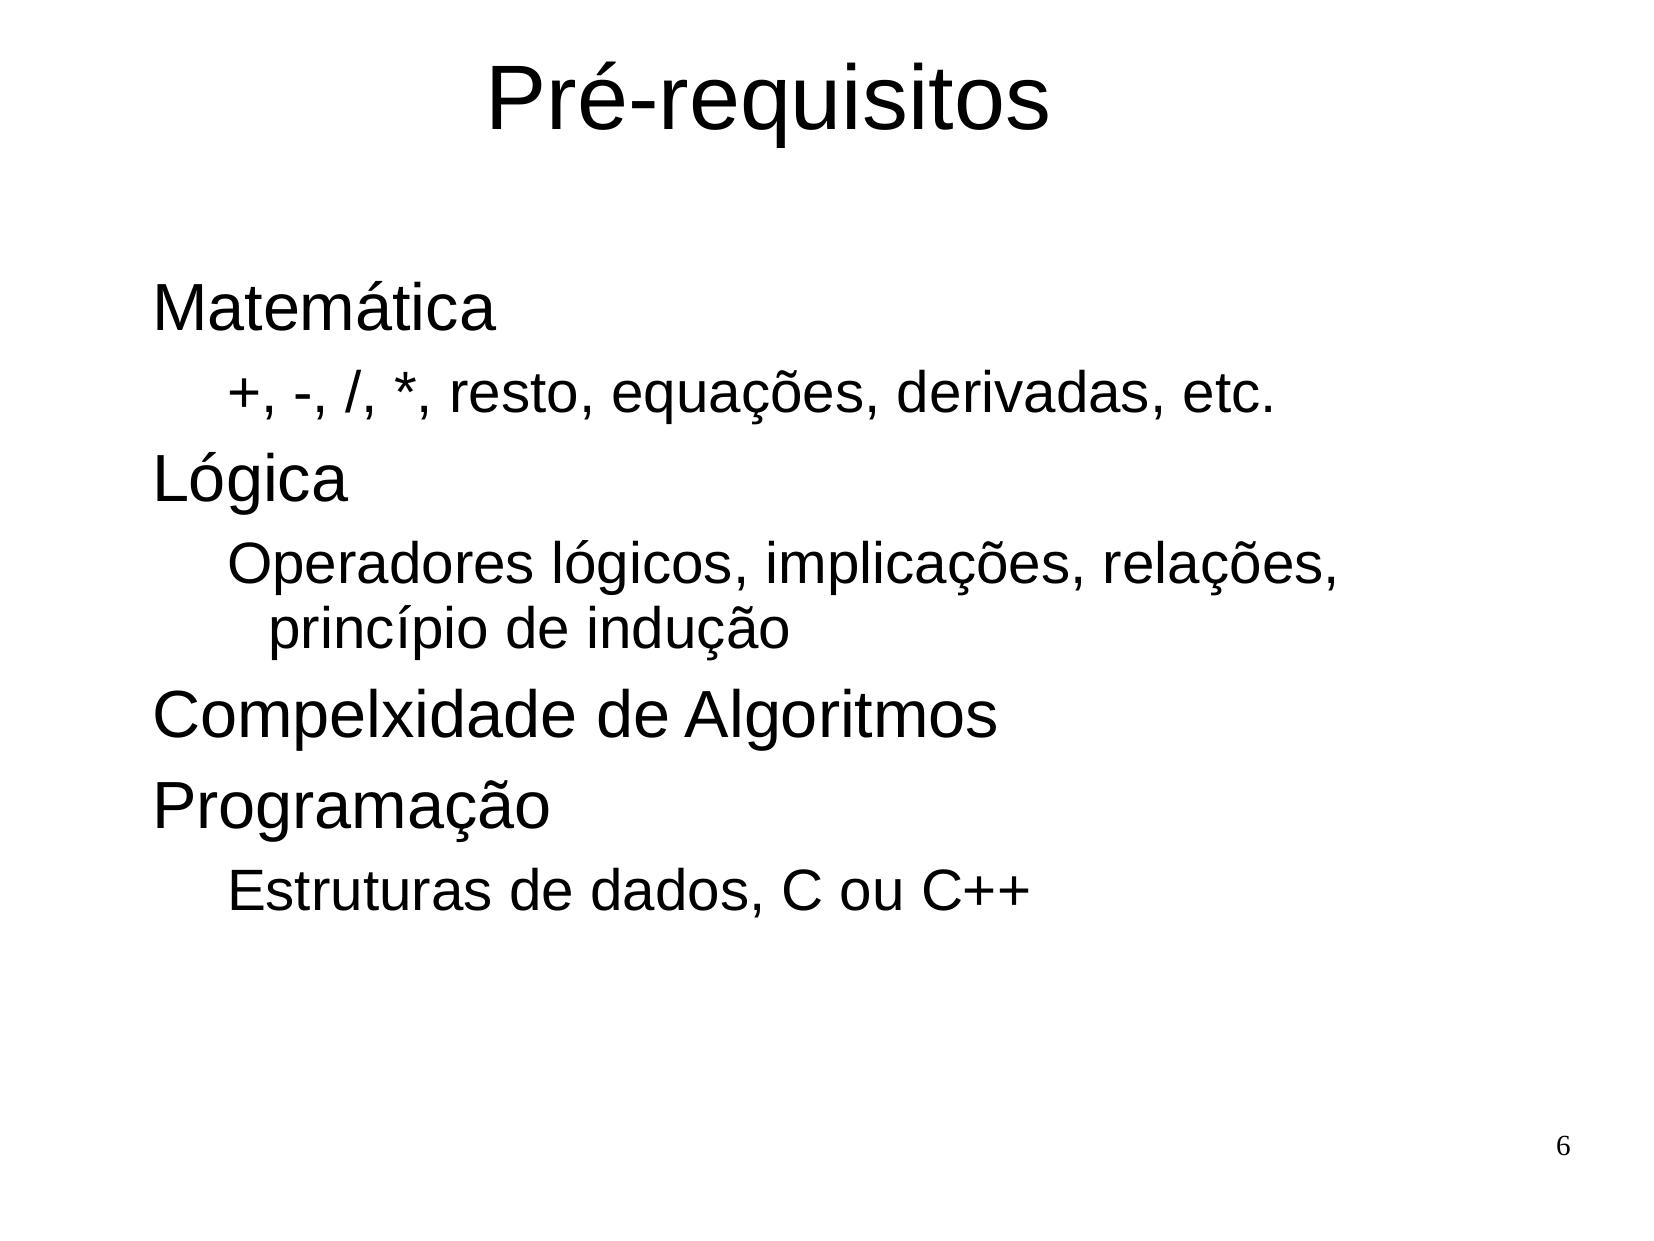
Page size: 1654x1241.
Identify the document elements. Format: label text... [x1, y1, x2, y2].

list Matemática +, -, /, *, resto, equações, derivadas, etc. Lógica Operadores lógicos, implicações, relações, princípio de indução Compelxidade de Algoritmos Programação Estruturas de dados, C ou C++ [137, 262, 1450, 1001]
title Pré-requisitos [237, 38, 1300, 157]
